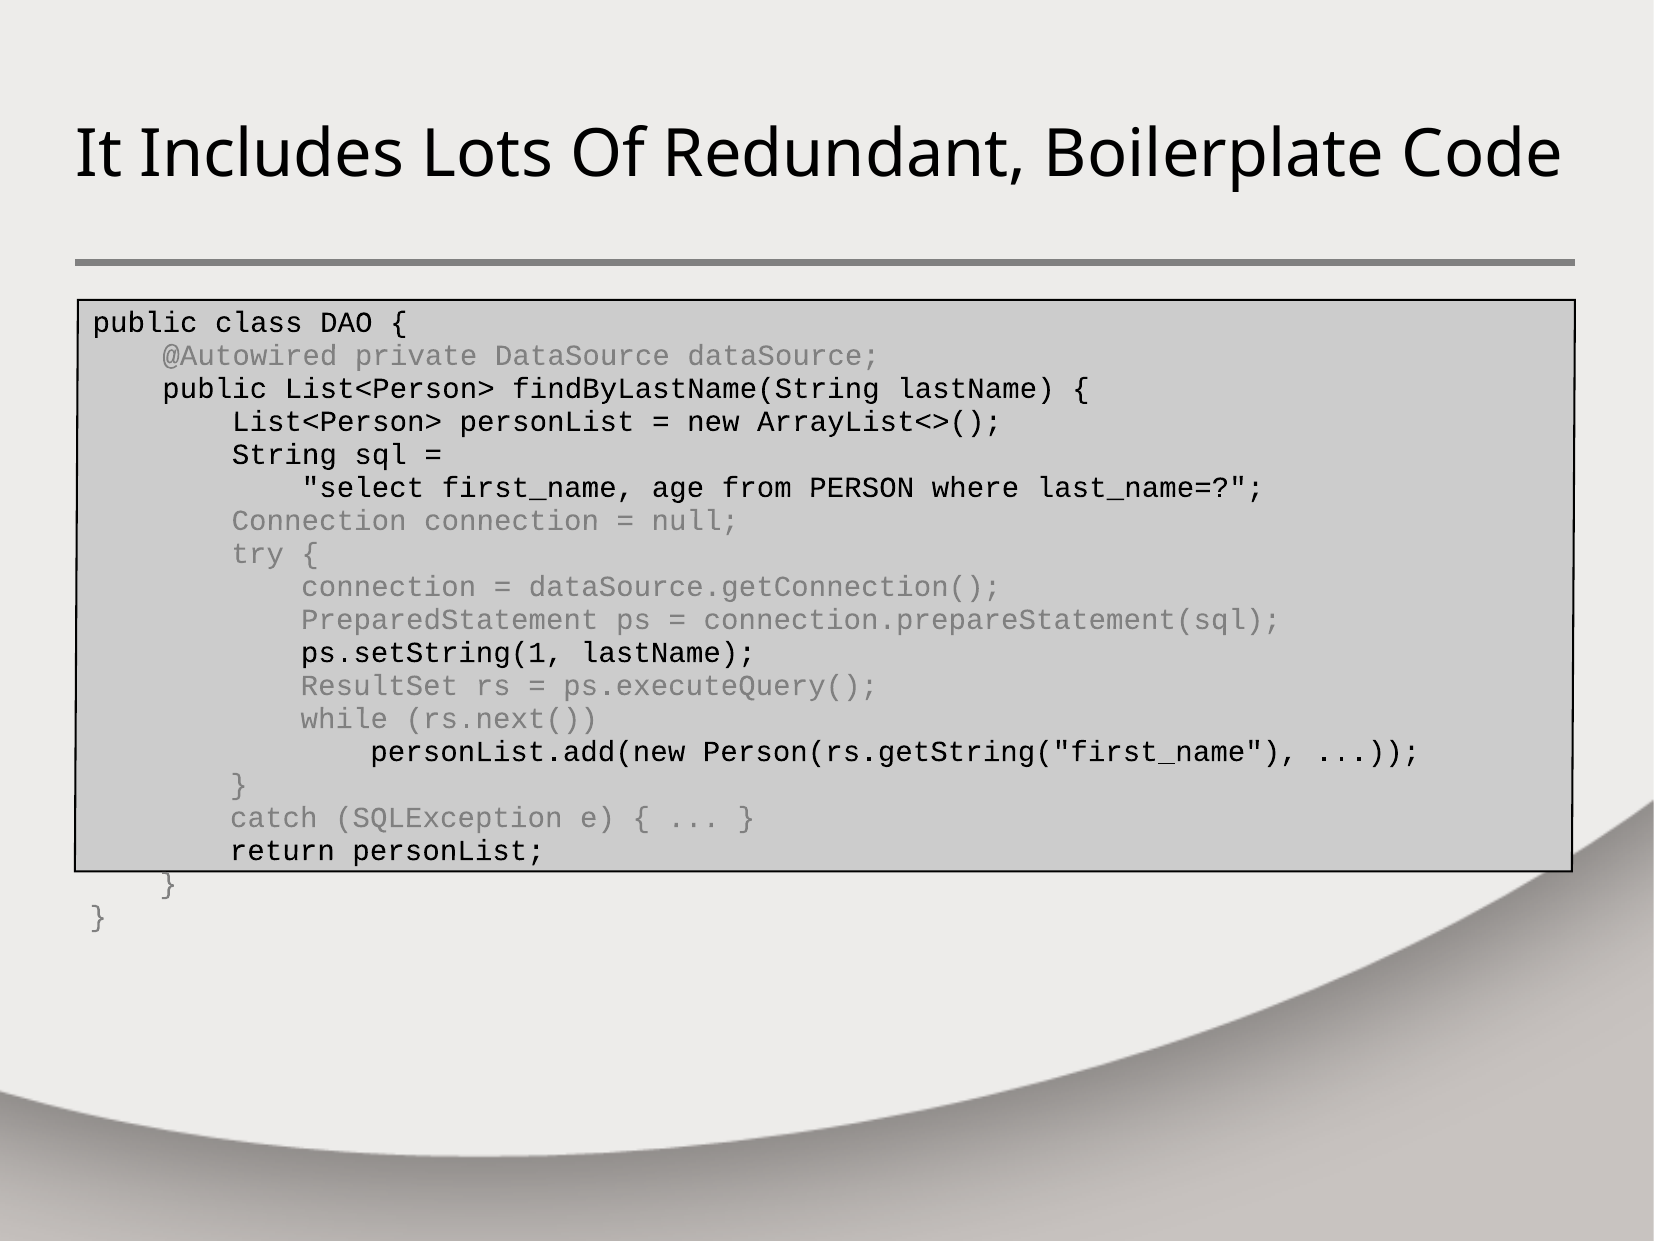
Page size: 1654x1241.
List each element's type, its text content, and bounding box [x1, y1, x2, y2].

text_box public class DAO { @Autowired private DataSource dataSource; public List<Person> findByLastName(String lastName) { List<Person> personList = new ArrayList<>(); String sql = "select first_name, age from PERSON where last_name=?"; Connection connection = null; try { connection = dataSource.getConnection(); PreparedStatement ps = connection.prepareStatement(sql); ps.setString(1, lastName); ResultSet rs = ps.executeQuery(); while (rs.next()) personList.add(new Person(rs.getString("first_name"), ...)); } catch (SQLException e) { ... } return personList; } } [74, 299, 1575, 872]
title It Includes Lots Of Redundant, Boilerplate Code [75, 75, 1576, 226]
picture [0, 0, 1654, 1241]
